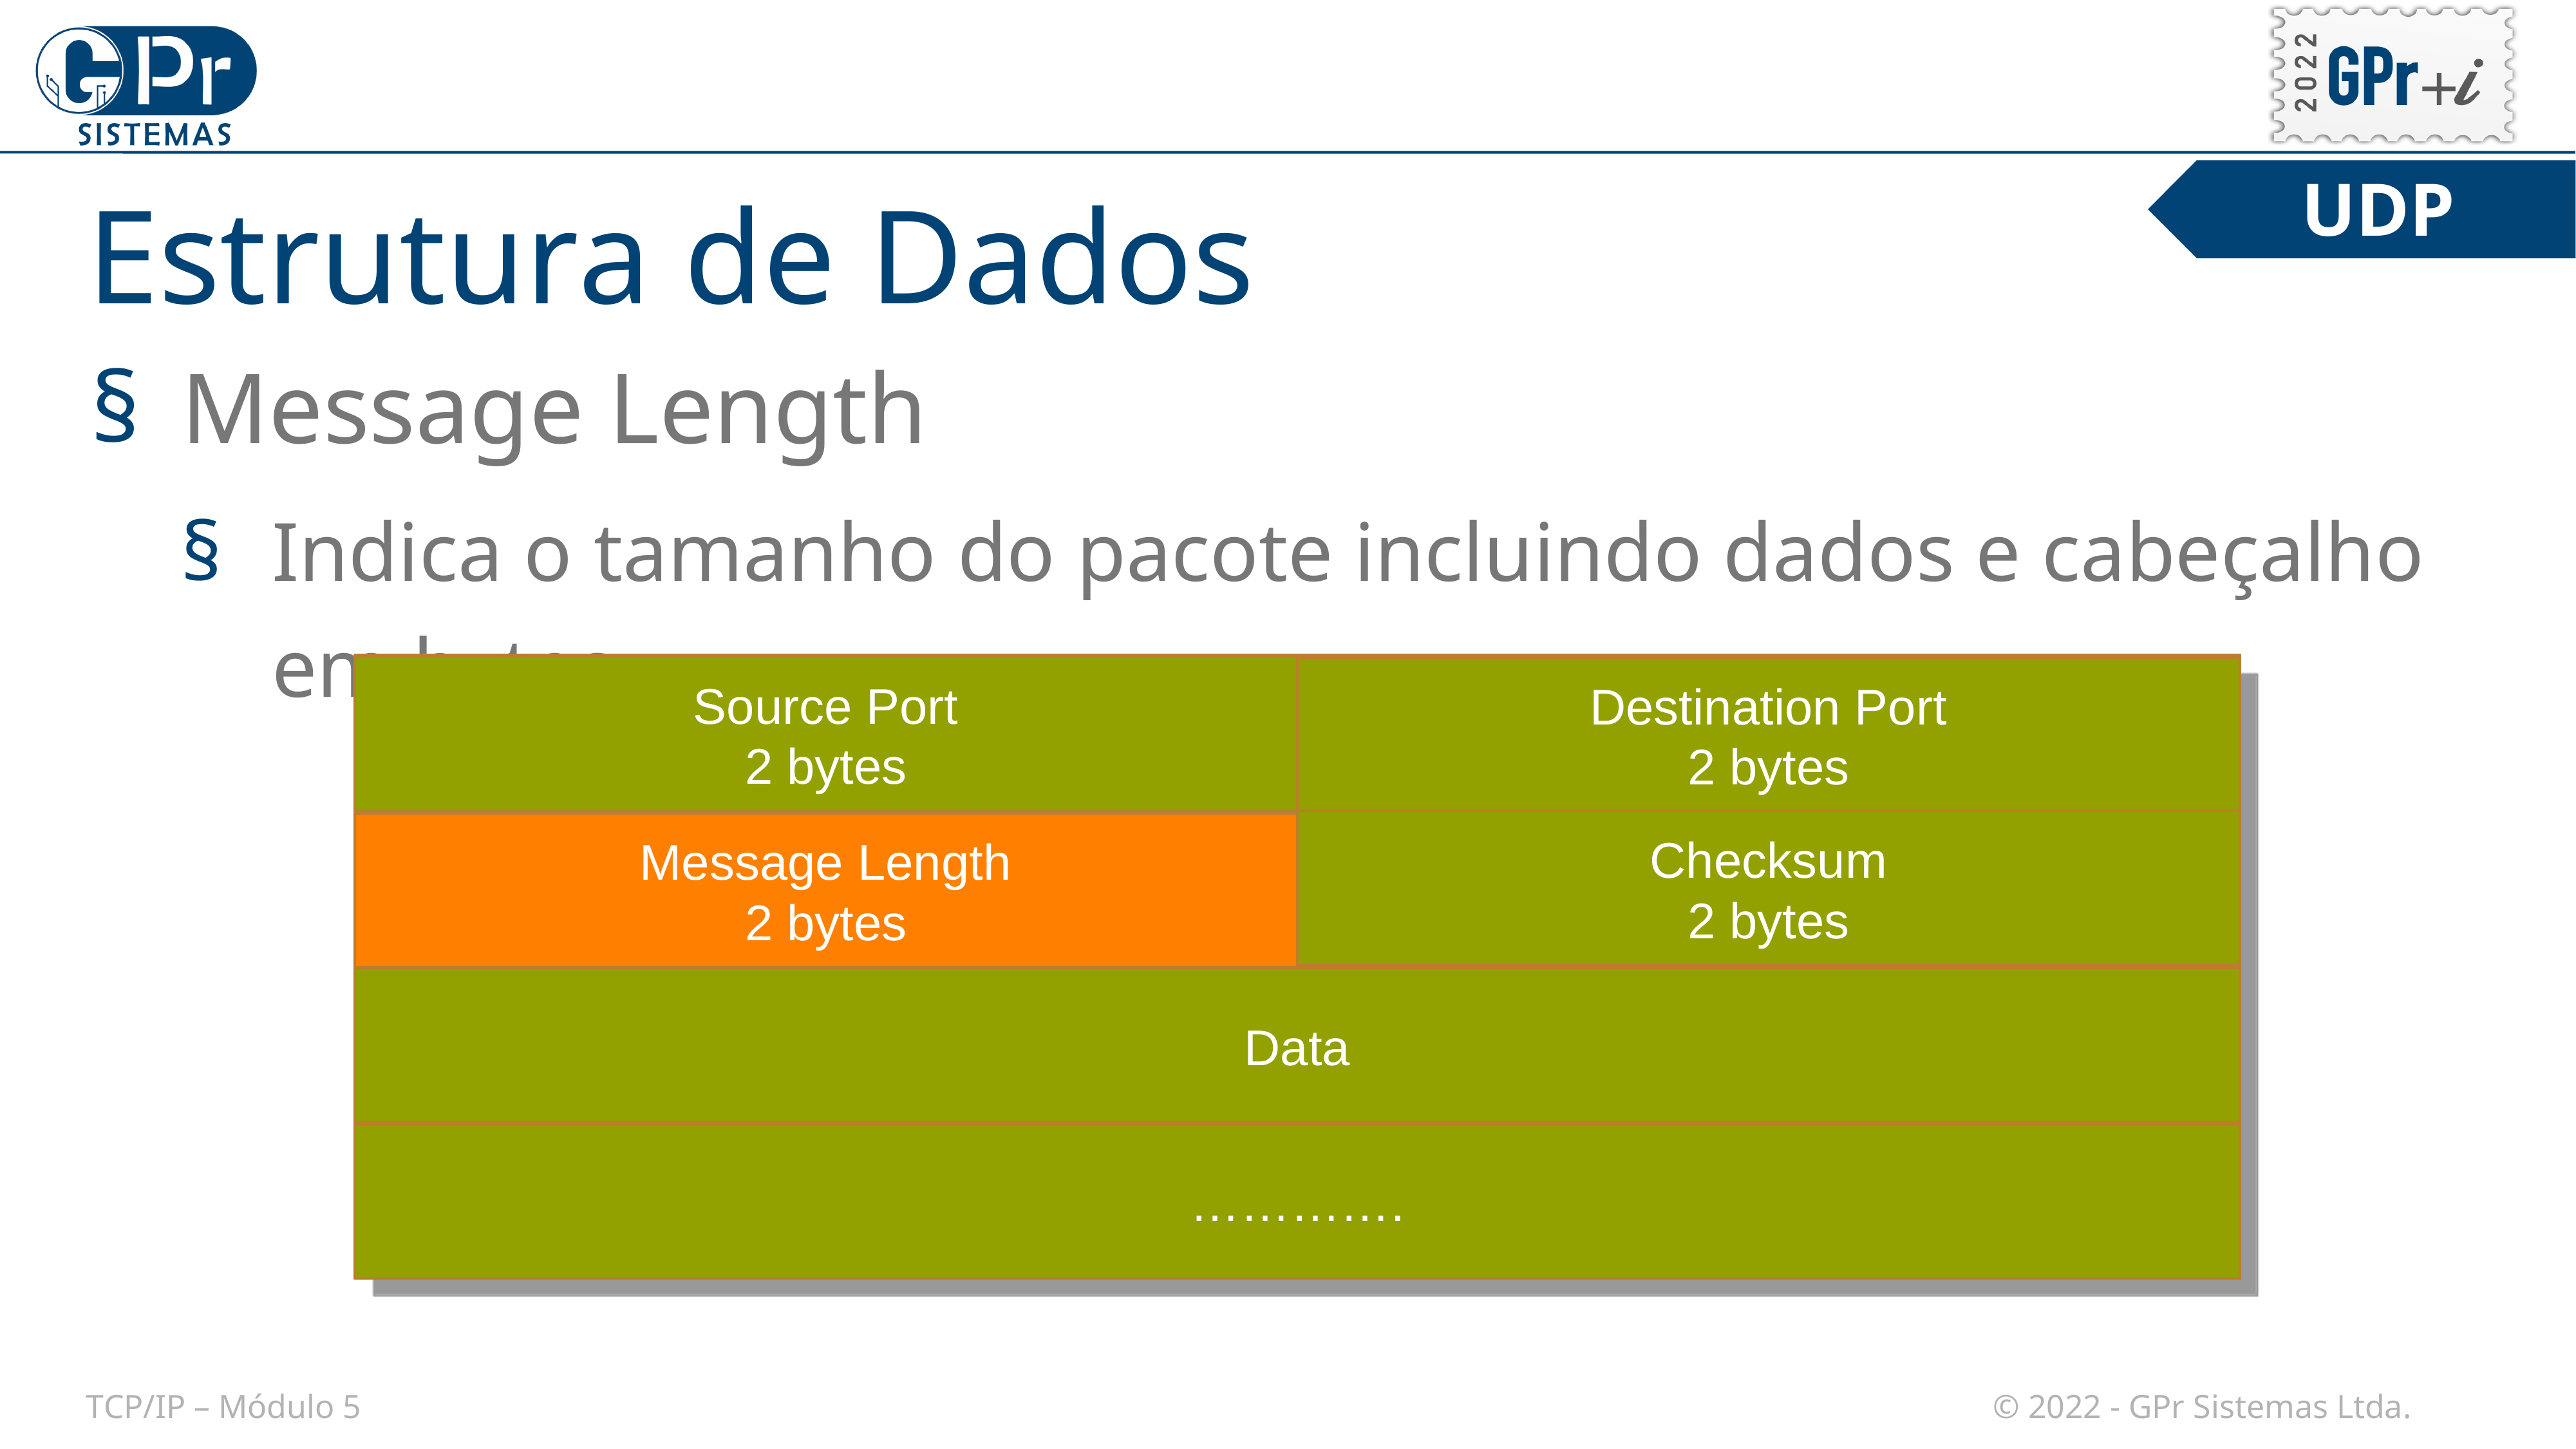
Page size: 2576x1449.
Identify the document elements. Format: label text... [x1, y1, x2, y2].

picture [2268, 4, 2519, 145]
text_box Source Port 2 bytes [355, 657, 1297, 811]
text_box UDP [2219, 157, 2537, 256]
text_box Destination Port 2 bytes [1297, 657, 2240, 811]
list Estrutura de Dados [81, 169, 2496, 343]
text_box Data [355, 968, 2240, 1122]
list Message Length Indica o tamanho do pacote incluindo dados e cabeçalho em bytes [80, 319, 2496, 1382]
text_box [1297, 965, 2240, 968]
text_box Message Length 2 bytes [355, 813, 1297, 968]
picture [34, 26, 257, 147]
text_box Checksum 2 bytes [1297, 811, 2240, 965]
text_box …………. [355, 1124, 2240, 1278]
text_box [2148, 160, 2576, 258]
